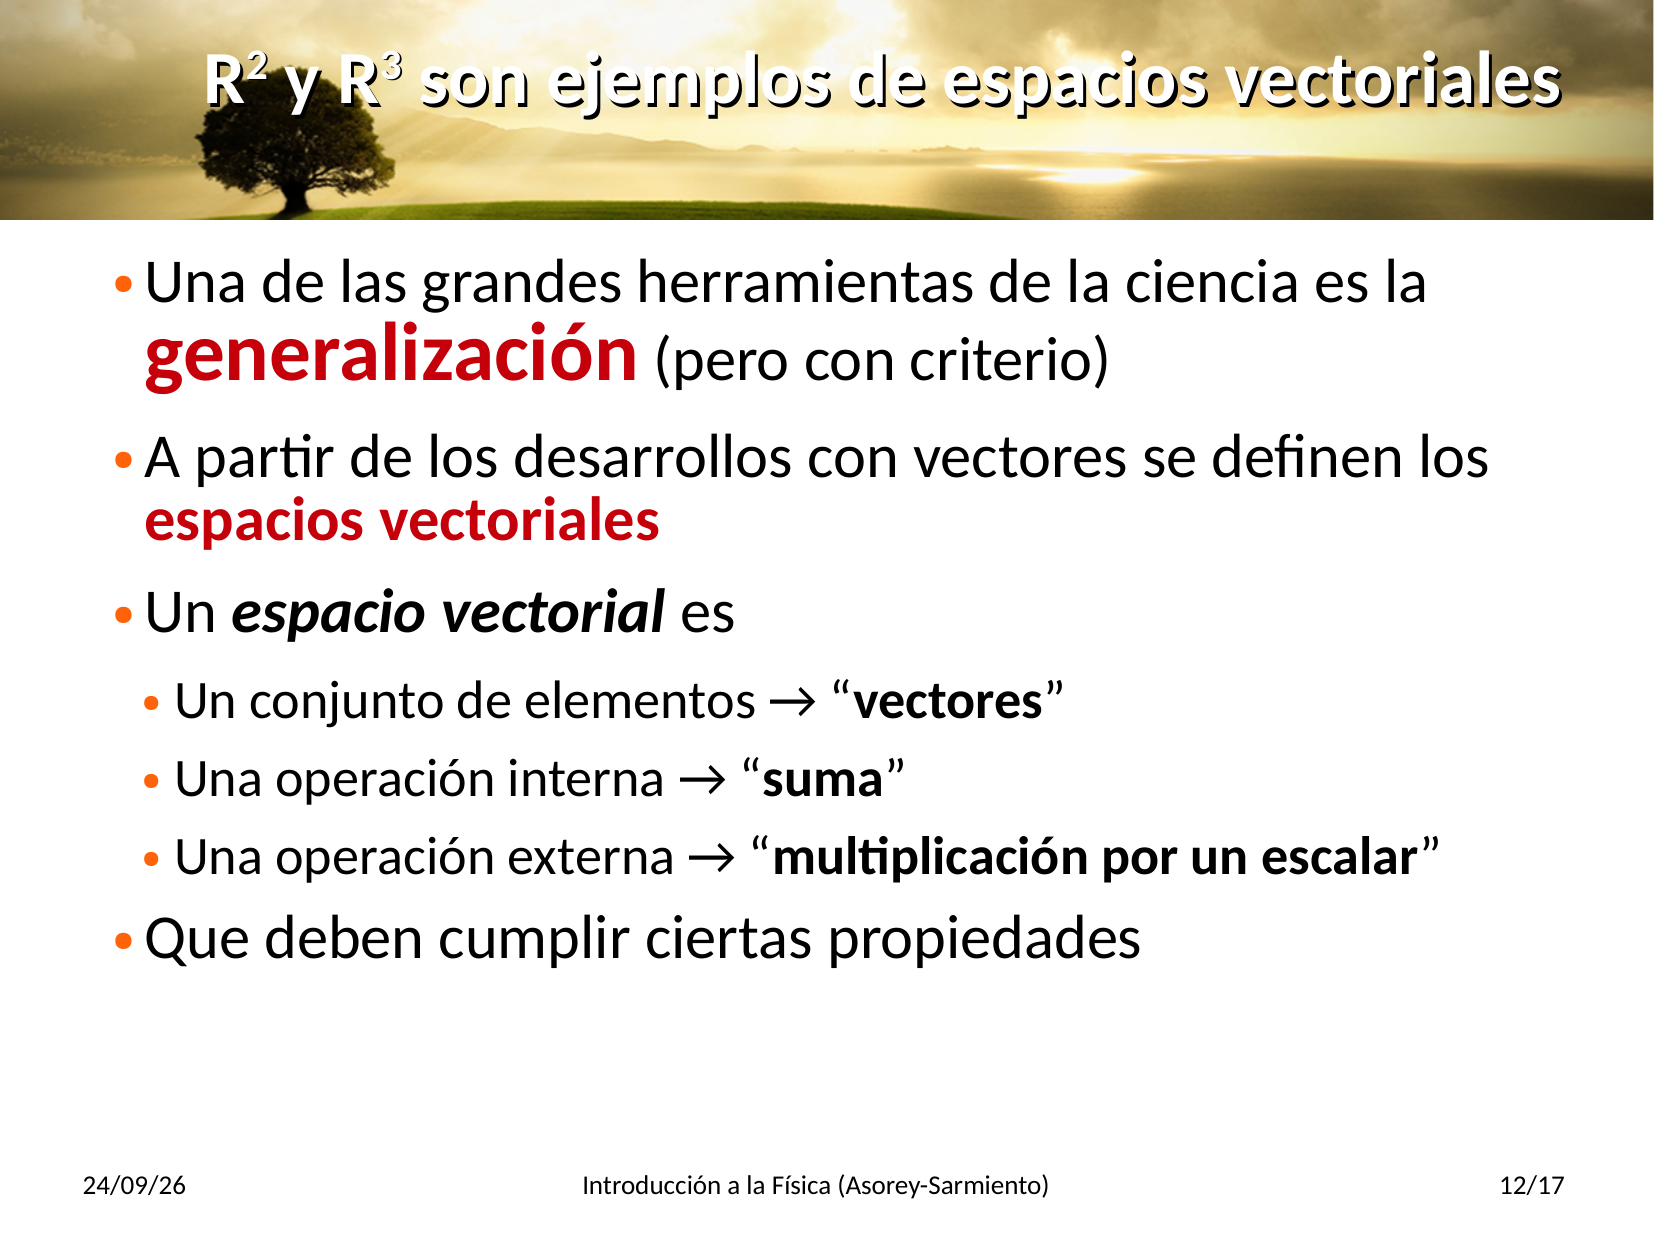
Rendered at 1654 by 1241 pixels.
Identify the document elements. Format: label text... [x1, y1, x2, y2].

list Una de las grandes herramientas de la ciencia es la generalización (pero con criterio) A partir de los desarrollos con vectores se definen los espacios vectoriales Un espacio vectorial es Un conjunto de elementos → “vectores” Una operación interna → “suma” Una operación externa → “multiplicación por un escalar” Que deben cumplir ciertas propiedades [82, 255, 1571, 1156]
title R2 y R3 son ejemplos de espacios vectoriales [75, 19, 1564, 151]
picture [0, 0, 1654, 220]
